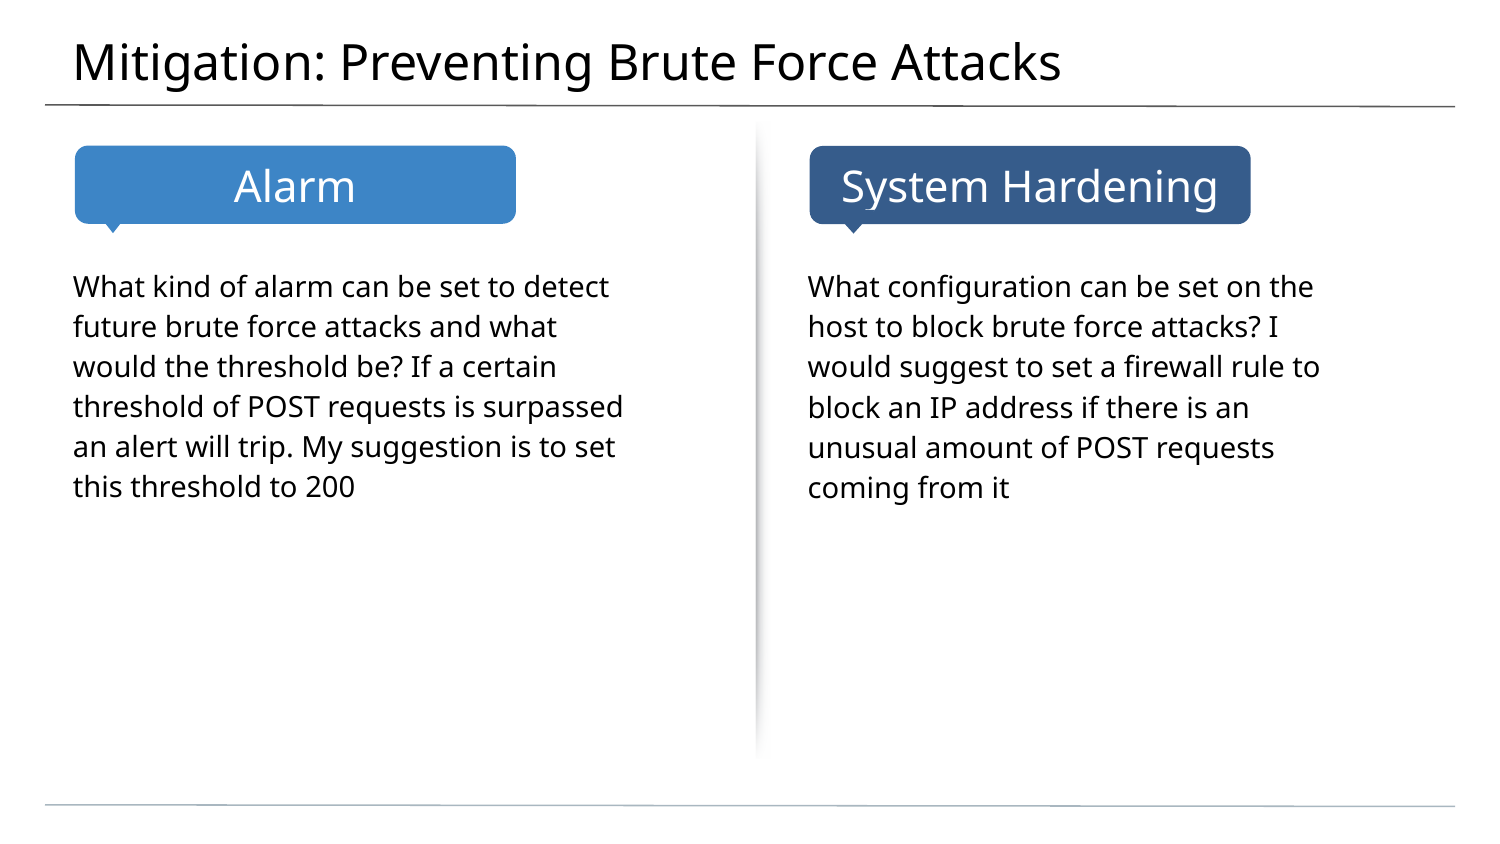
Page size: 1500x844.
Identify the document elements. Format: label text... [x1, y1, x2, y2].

subtitle What configuration can be set on the host to block brute force attacks? I would suggest to set a firewall rule to block an IP address if there is an unusual amount of POST requests coming from it [732, 263, 1438, 805]
picture [703, 107, 839, 782]
subtitle What kind of alarm can be set to detect future brute force attacks and what would the threshold be? If a certain threshold of POST requests is surpassed an alert will trip. My suggestion is to set this threshold to 200 [0, 262, 704, 805]
title Mitigation: Preventing Brute Force Attacks [0, 0, 1500, 88]
